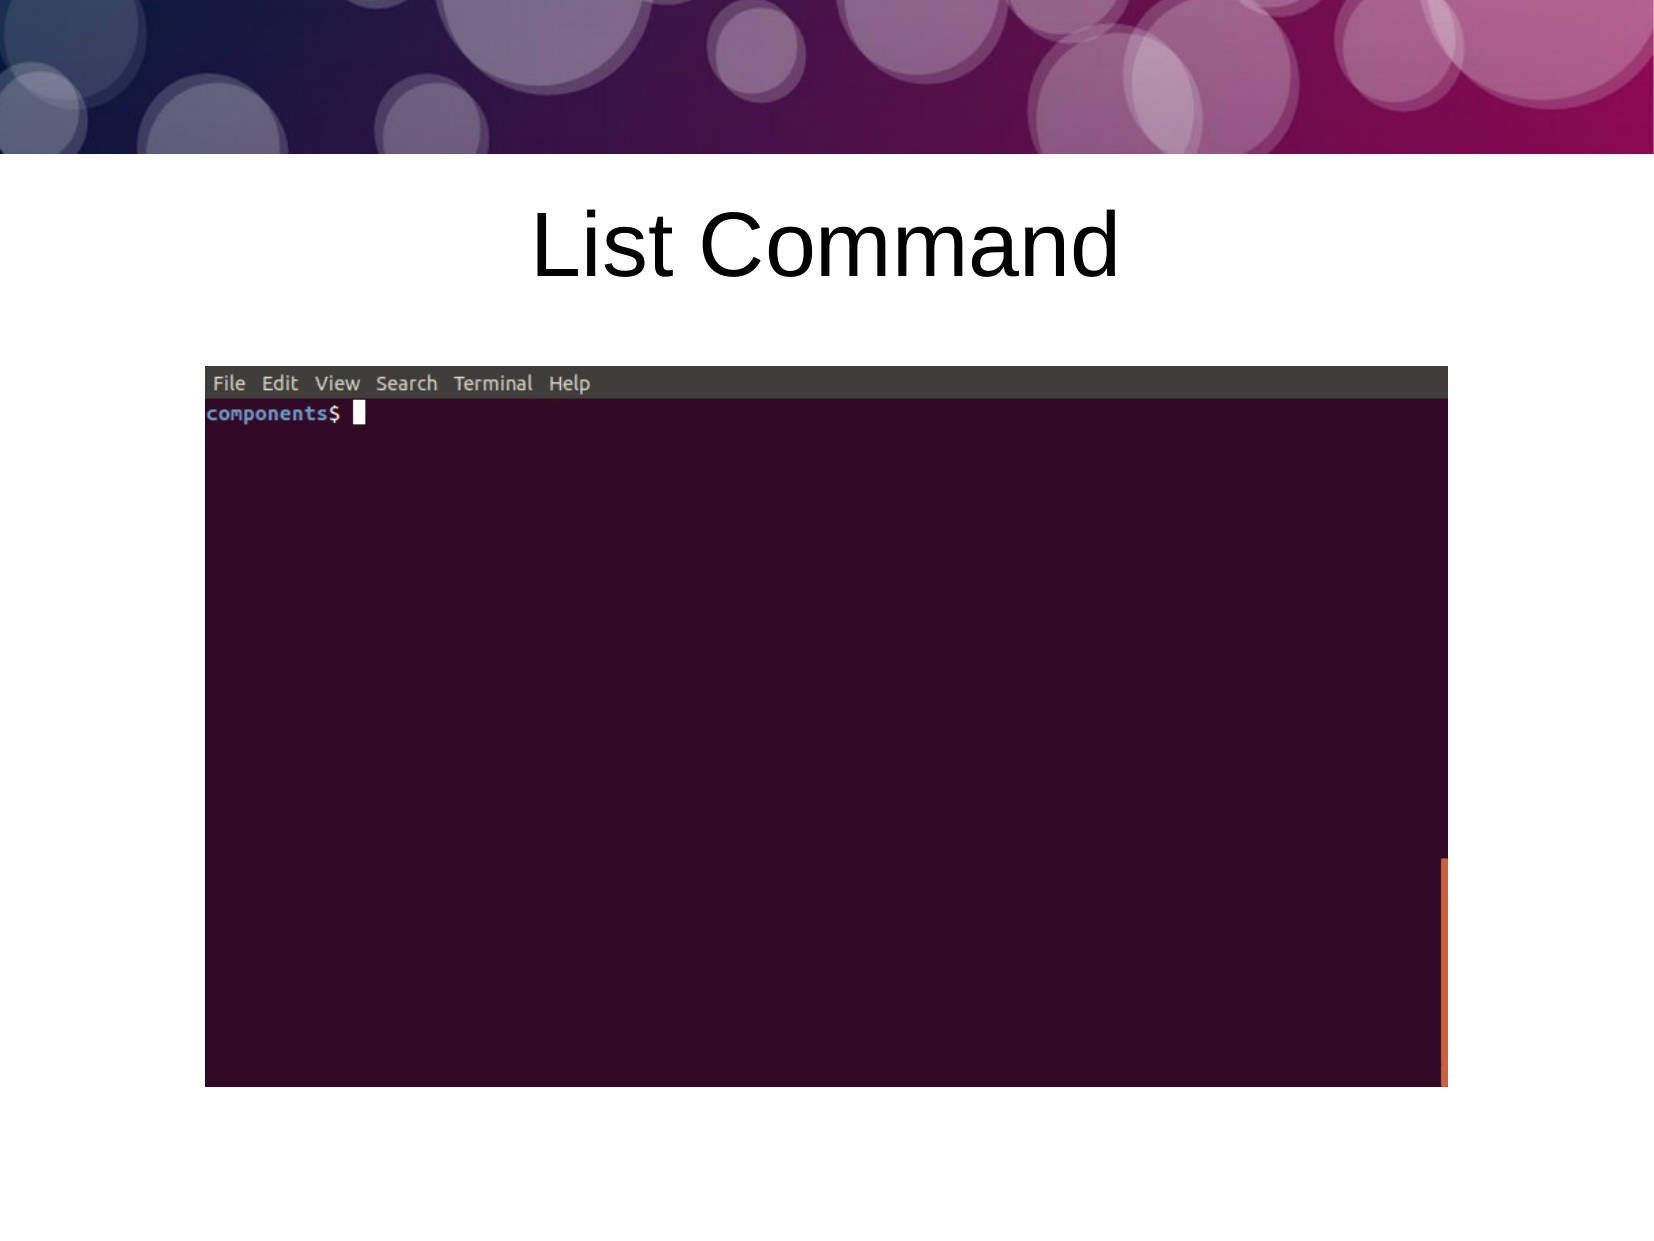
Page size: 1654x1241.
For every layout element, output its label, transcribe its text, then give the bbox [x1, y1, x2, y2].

title List Command [82, 159, 1571, 331]
picture [0, 0, 1654, 154]
picture [205, 366, 1448, 1087]
